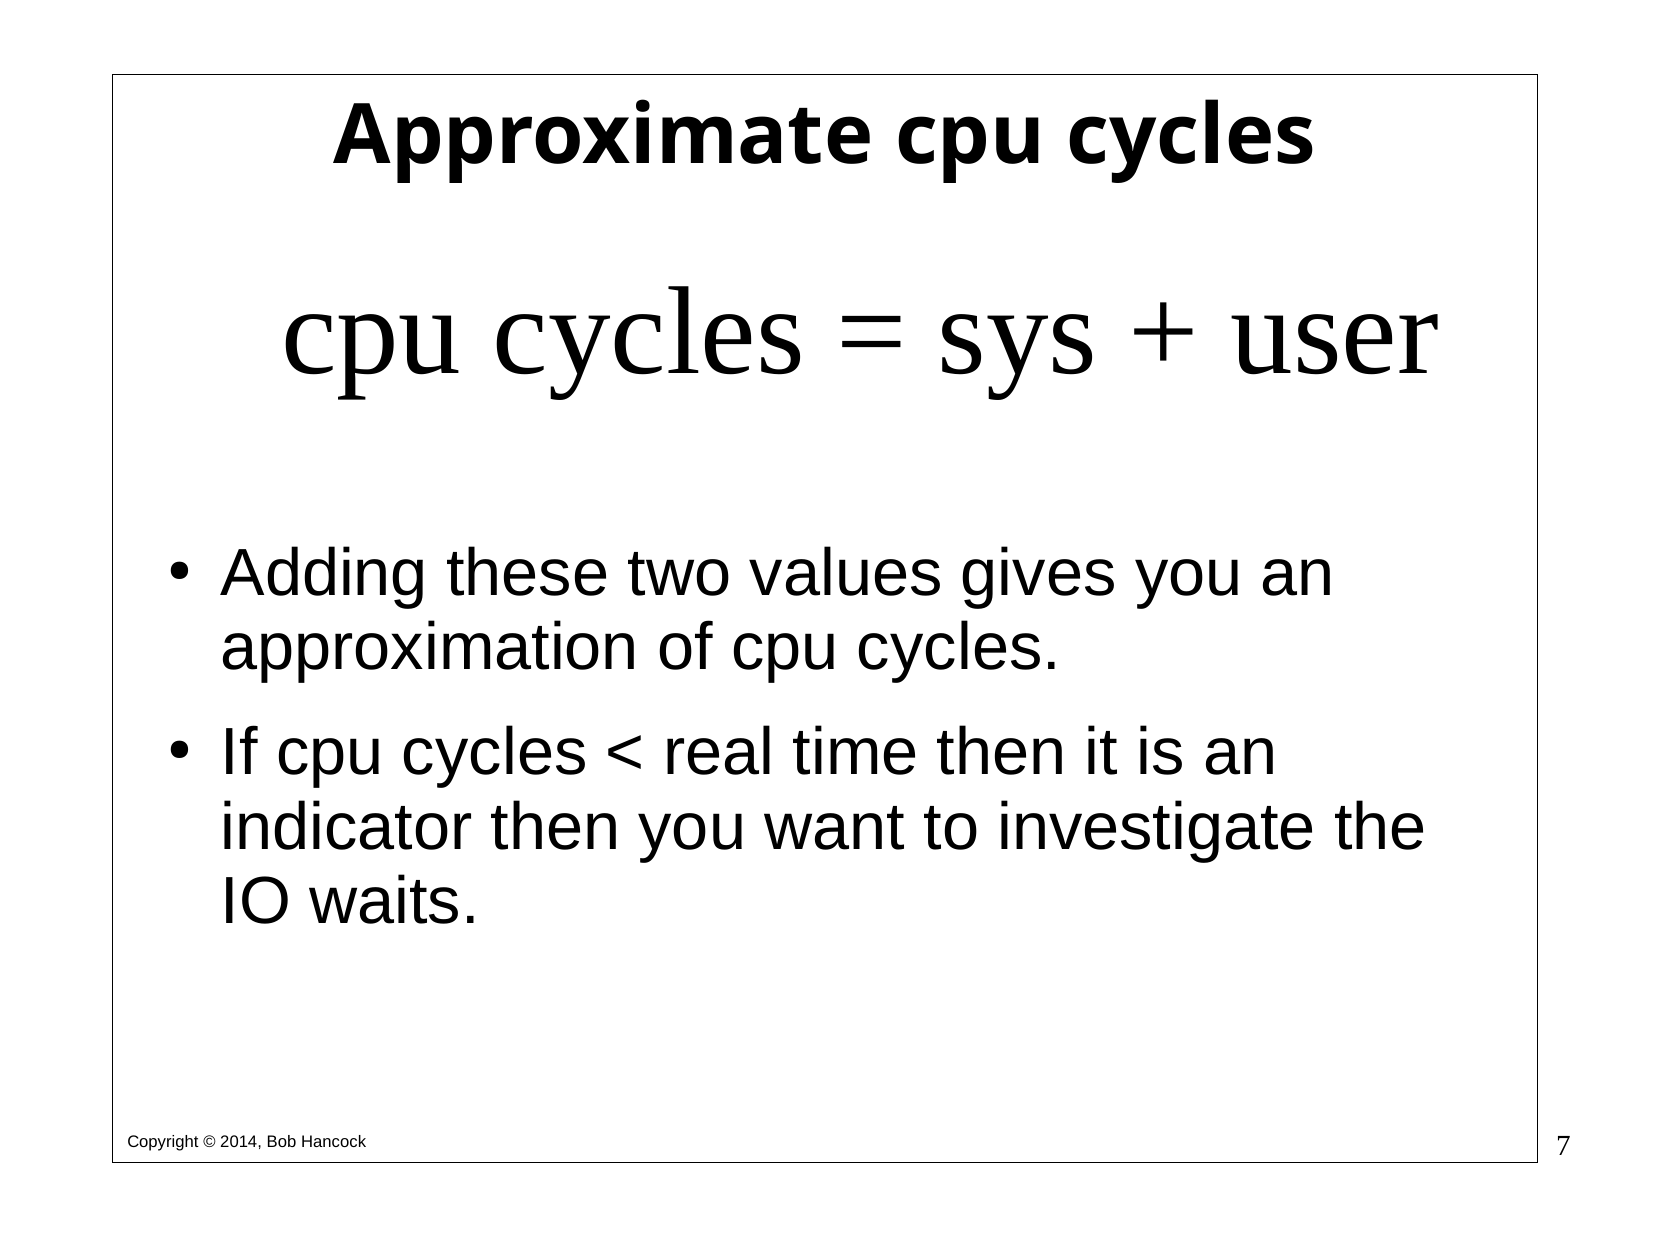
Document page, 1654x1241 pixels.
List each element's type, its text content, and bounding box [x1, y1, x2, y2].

title Approximate cpu cycles [112, 75, 1538, 188]
text_box Copyright © 2014, Bob Hancock [112, 1125, 382, 1159]
list cpu cycles = sys + user Adding these two values gives you an approximation of cpu cycles. If cpu cycles < real time then it is an indicator then you want to investigate the IO waits. [150, 262, 1501, 1126]
